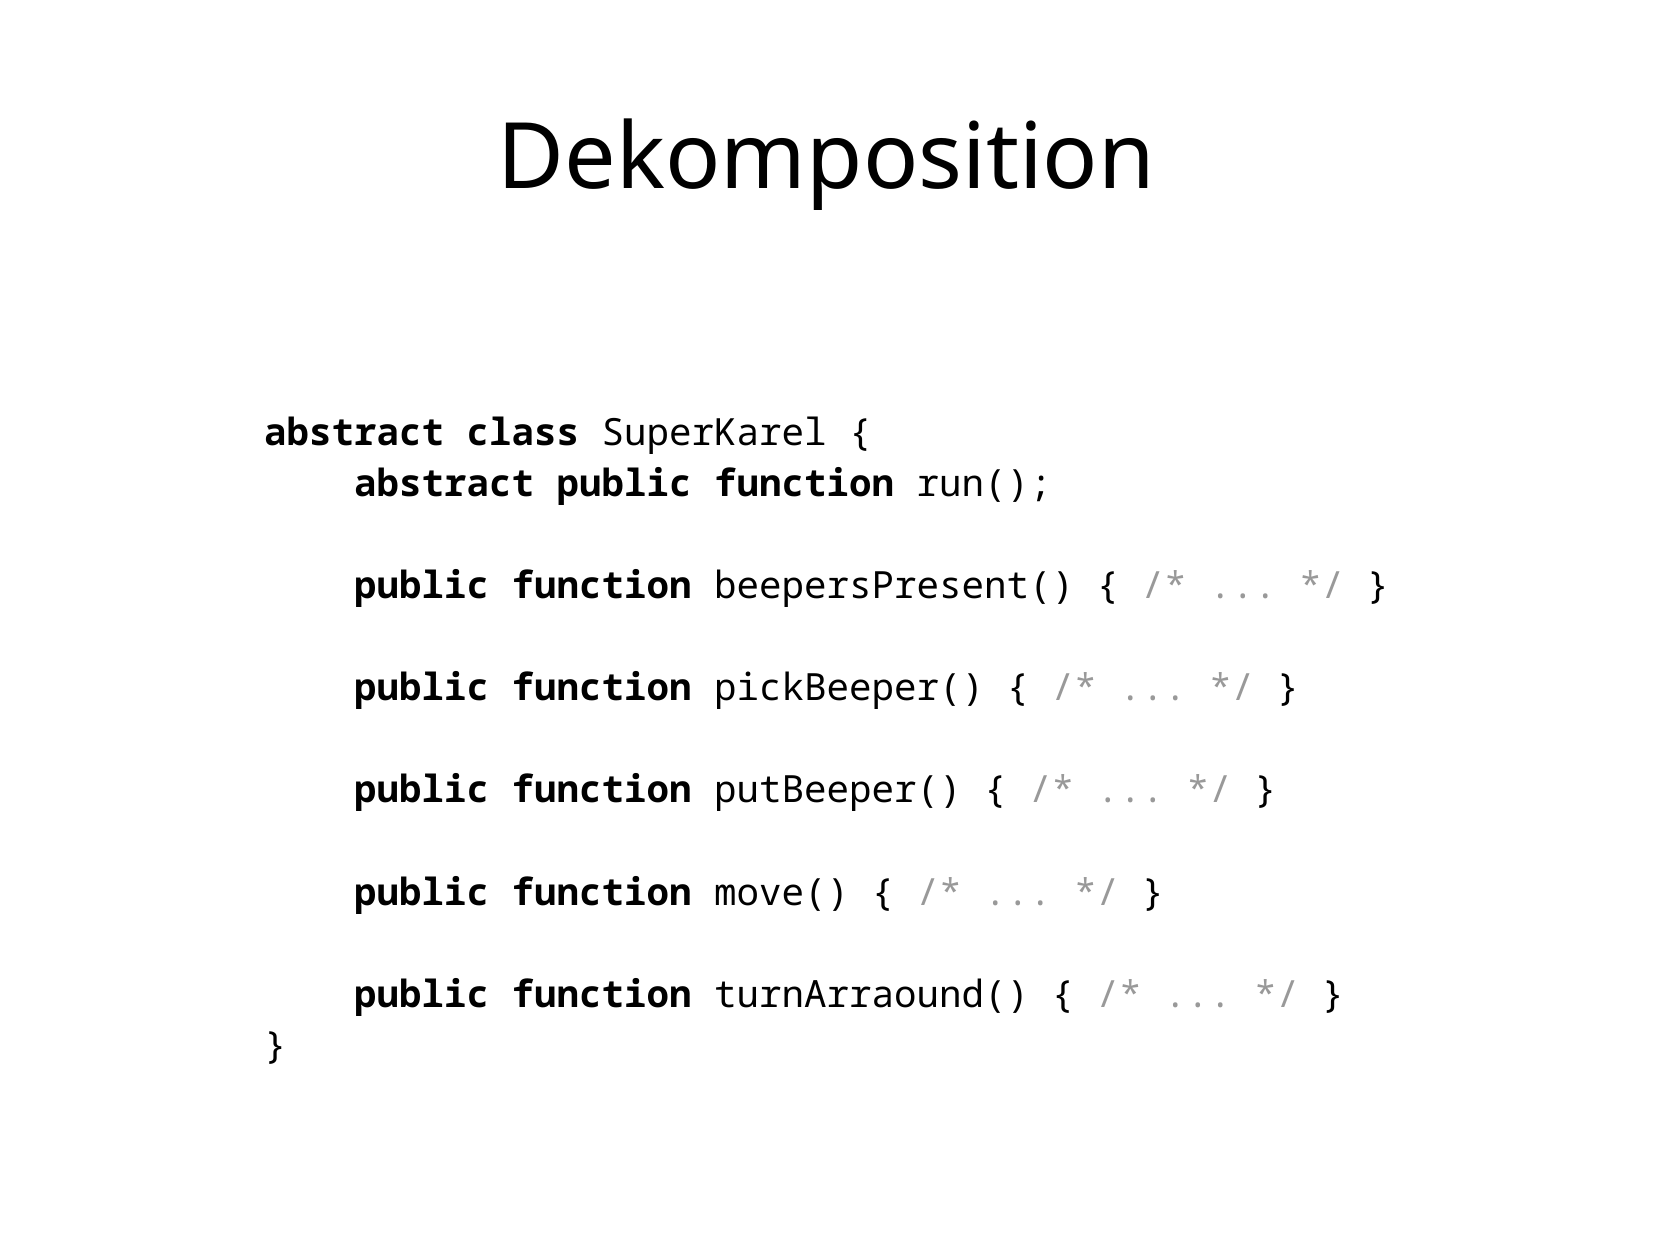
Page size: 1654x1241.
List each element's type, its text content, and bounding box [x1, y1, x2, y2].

text_box abstract class SuperKarel { abstract public function run(); public function beepersPresent() { /* ... */ } public function pickBeeper() { /* ... */ } public function putBeeper() { /* ... */ } public function move() { /* ... */ } public function turnArraound() { /* ... */ } } [249, 398, 1405, 901]
title Dekomposition [82, 56, 1571, 250]
